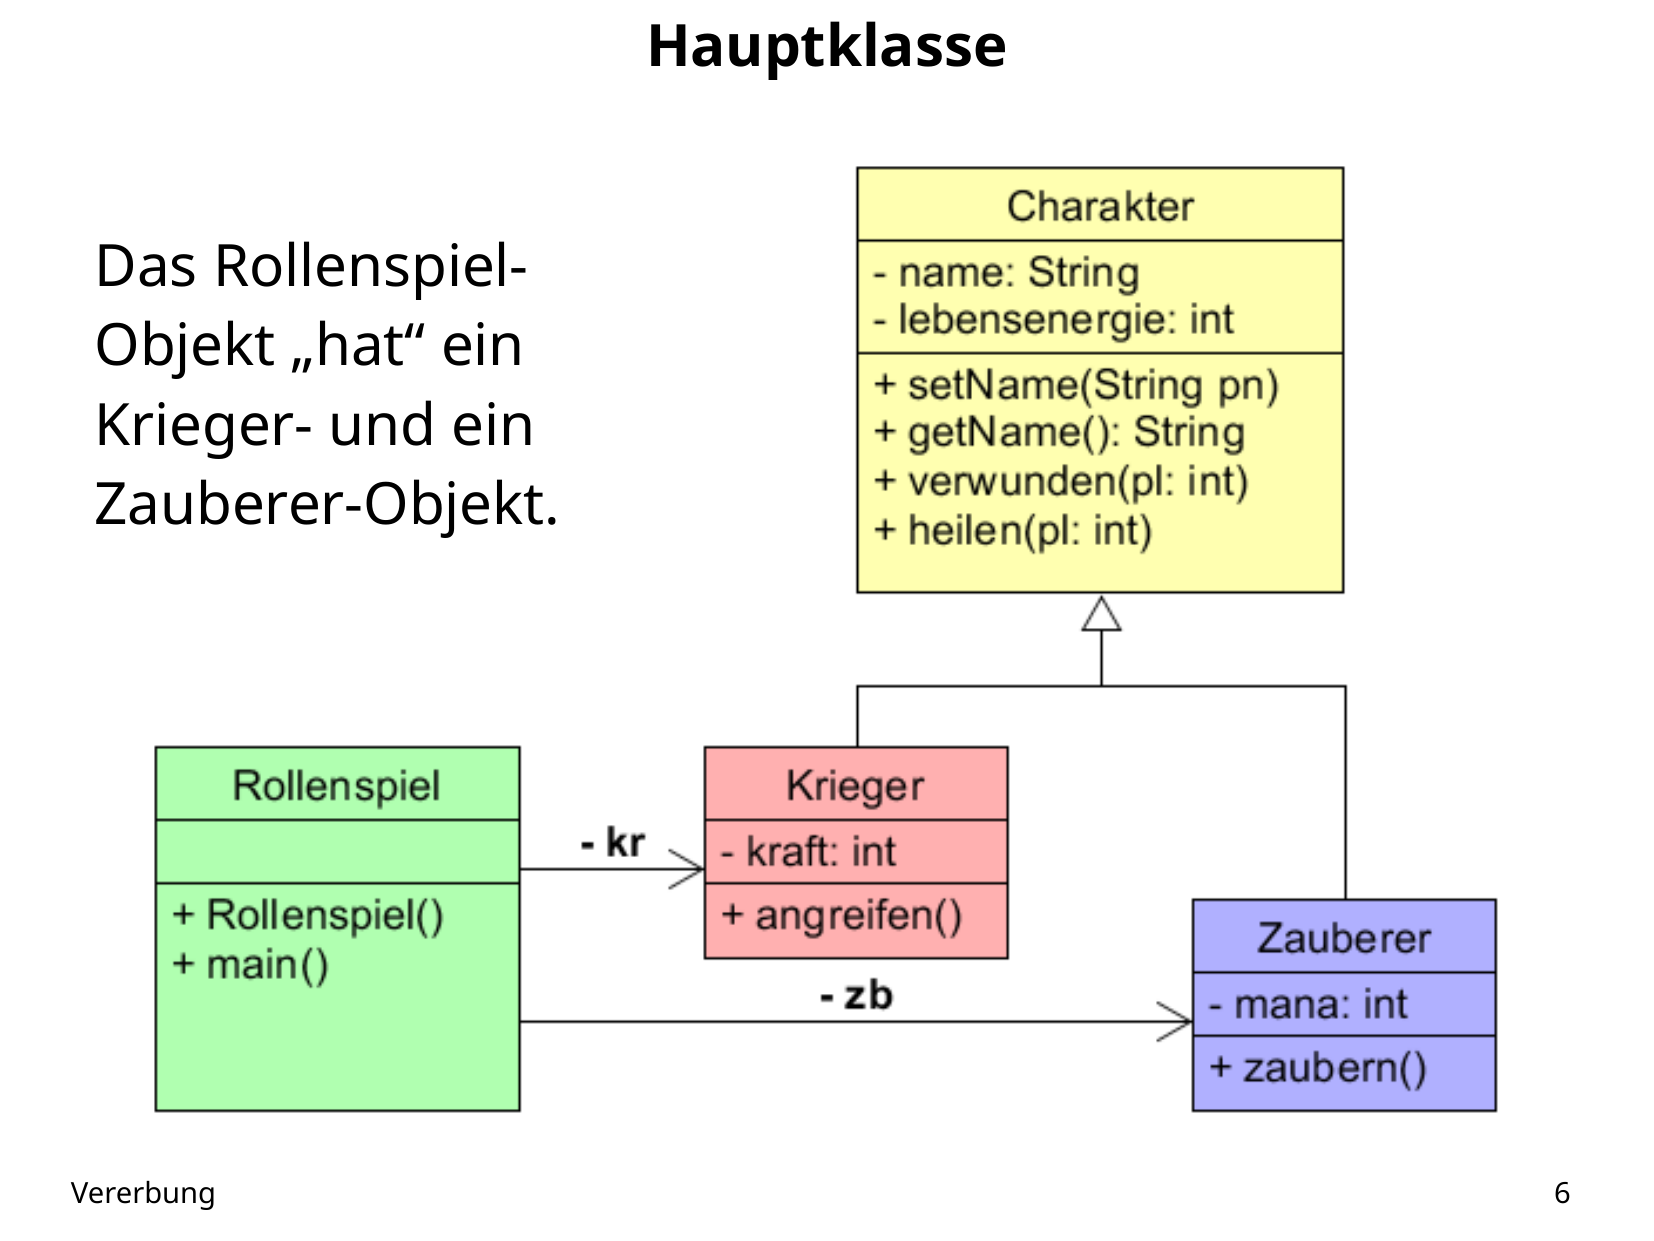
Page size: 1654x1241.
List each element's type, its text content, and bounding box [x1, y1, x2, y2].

title Hauptklasse [0, 5, 1654, 83]
picture [153, 165, 1500, 1115]
list Das Rollenspiel-Objekt „hat“ ein Krieger- und ein Zauberer-Objekt. [94, 224, 638, 615]
